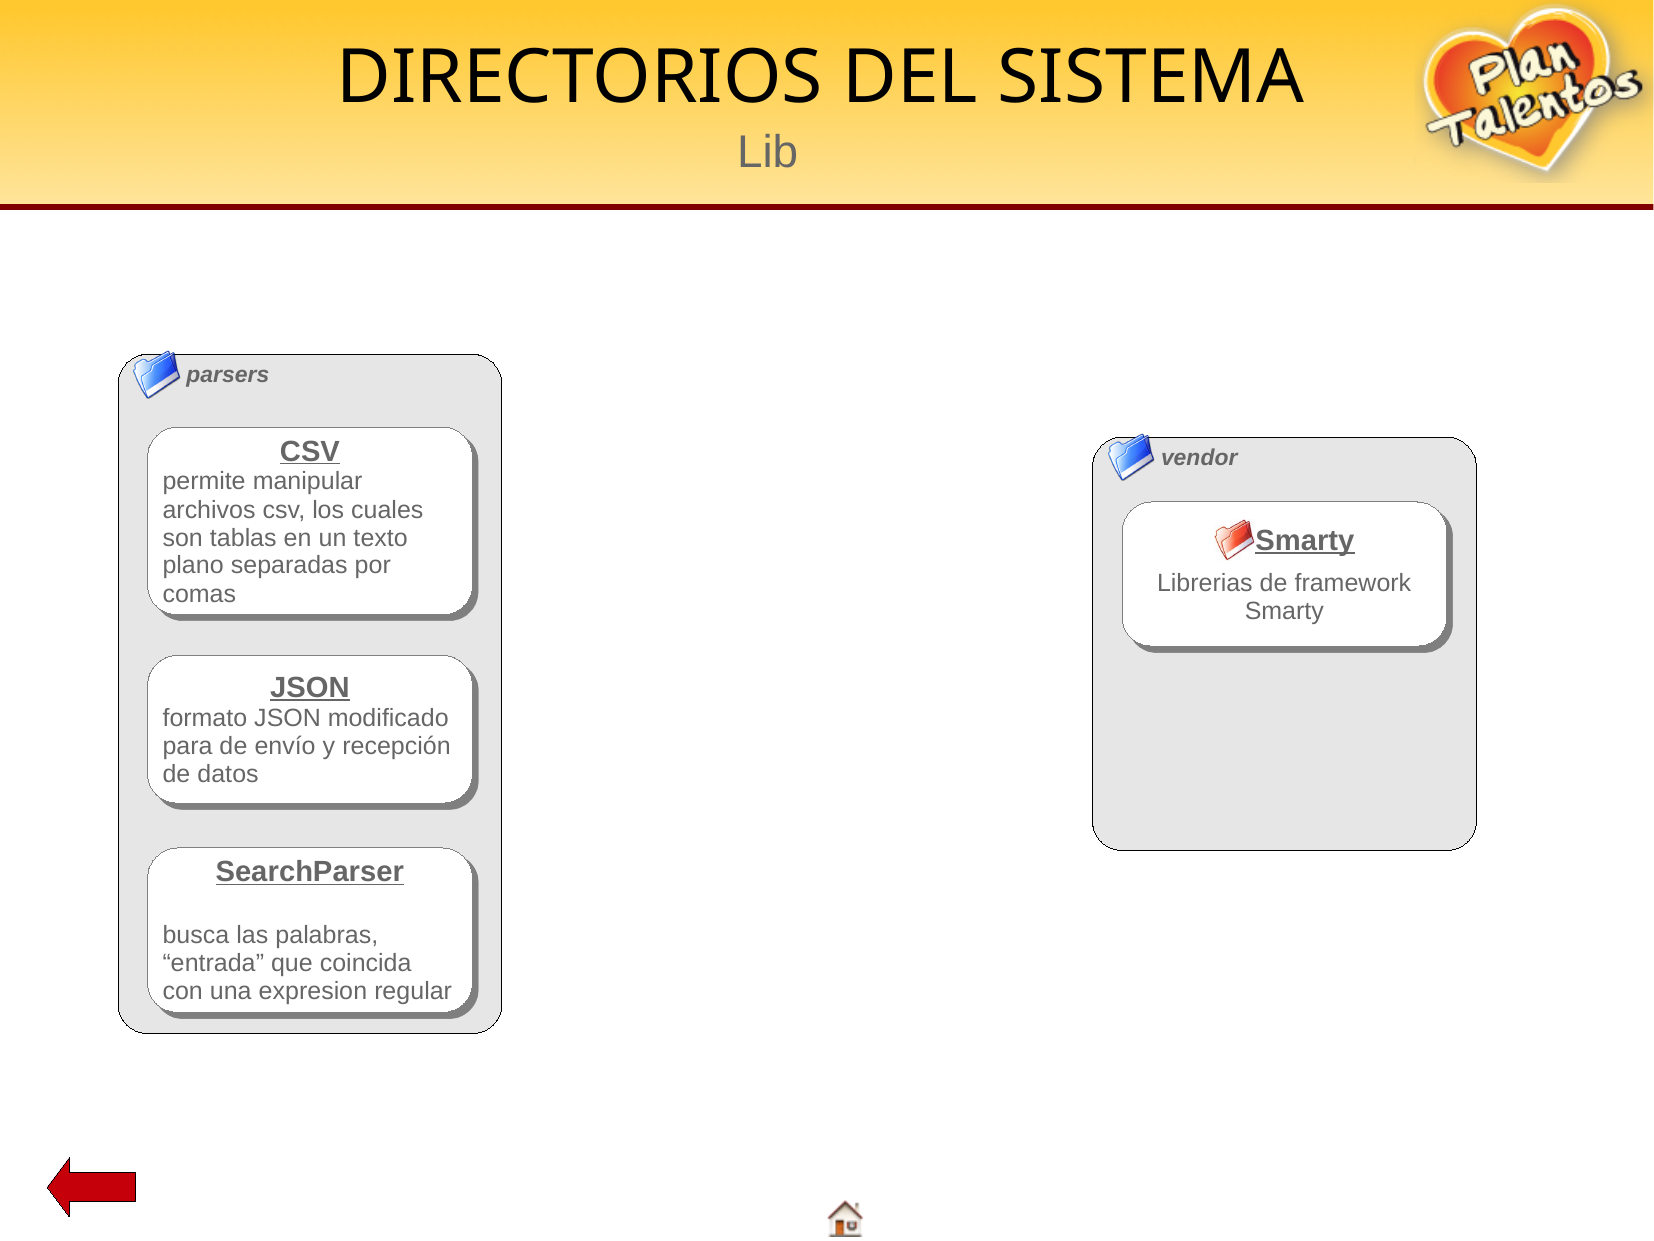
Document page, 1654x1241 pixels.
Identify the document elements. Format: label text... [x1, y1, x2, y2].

text_box CSV permite manipular archivos csv, los cuales son tablas en un texto plano separadas por comas [147, 427, 473, 615]
text_box parsers [118, 354, 502, 1034]
picture [1107, 433, 1155, 481]
text_box [47, 1157, 136, 1217]
text_box JSON formato JSON modificado para de envío y recepción de datos [147, 655, 473, 804]
text_box SearchParser busca las palabras, “entrada” que coincida con una expresion regular [147, 847, 473, 1013]
text_box Lib [383, 118, 1152, 185]
picture [826, 1198, 865, 1237]
picture [0, 0, 1654, 204]
text_box Smarty Librerias de framework Smarty [1122, 501, 1447, 647]
text_box vendor [1092, 437, 1477, 851]
picture [132, 350, 181, 399]
title DIRECTORIOS DEL SISTEMA [76, 0, 1565, 148]
